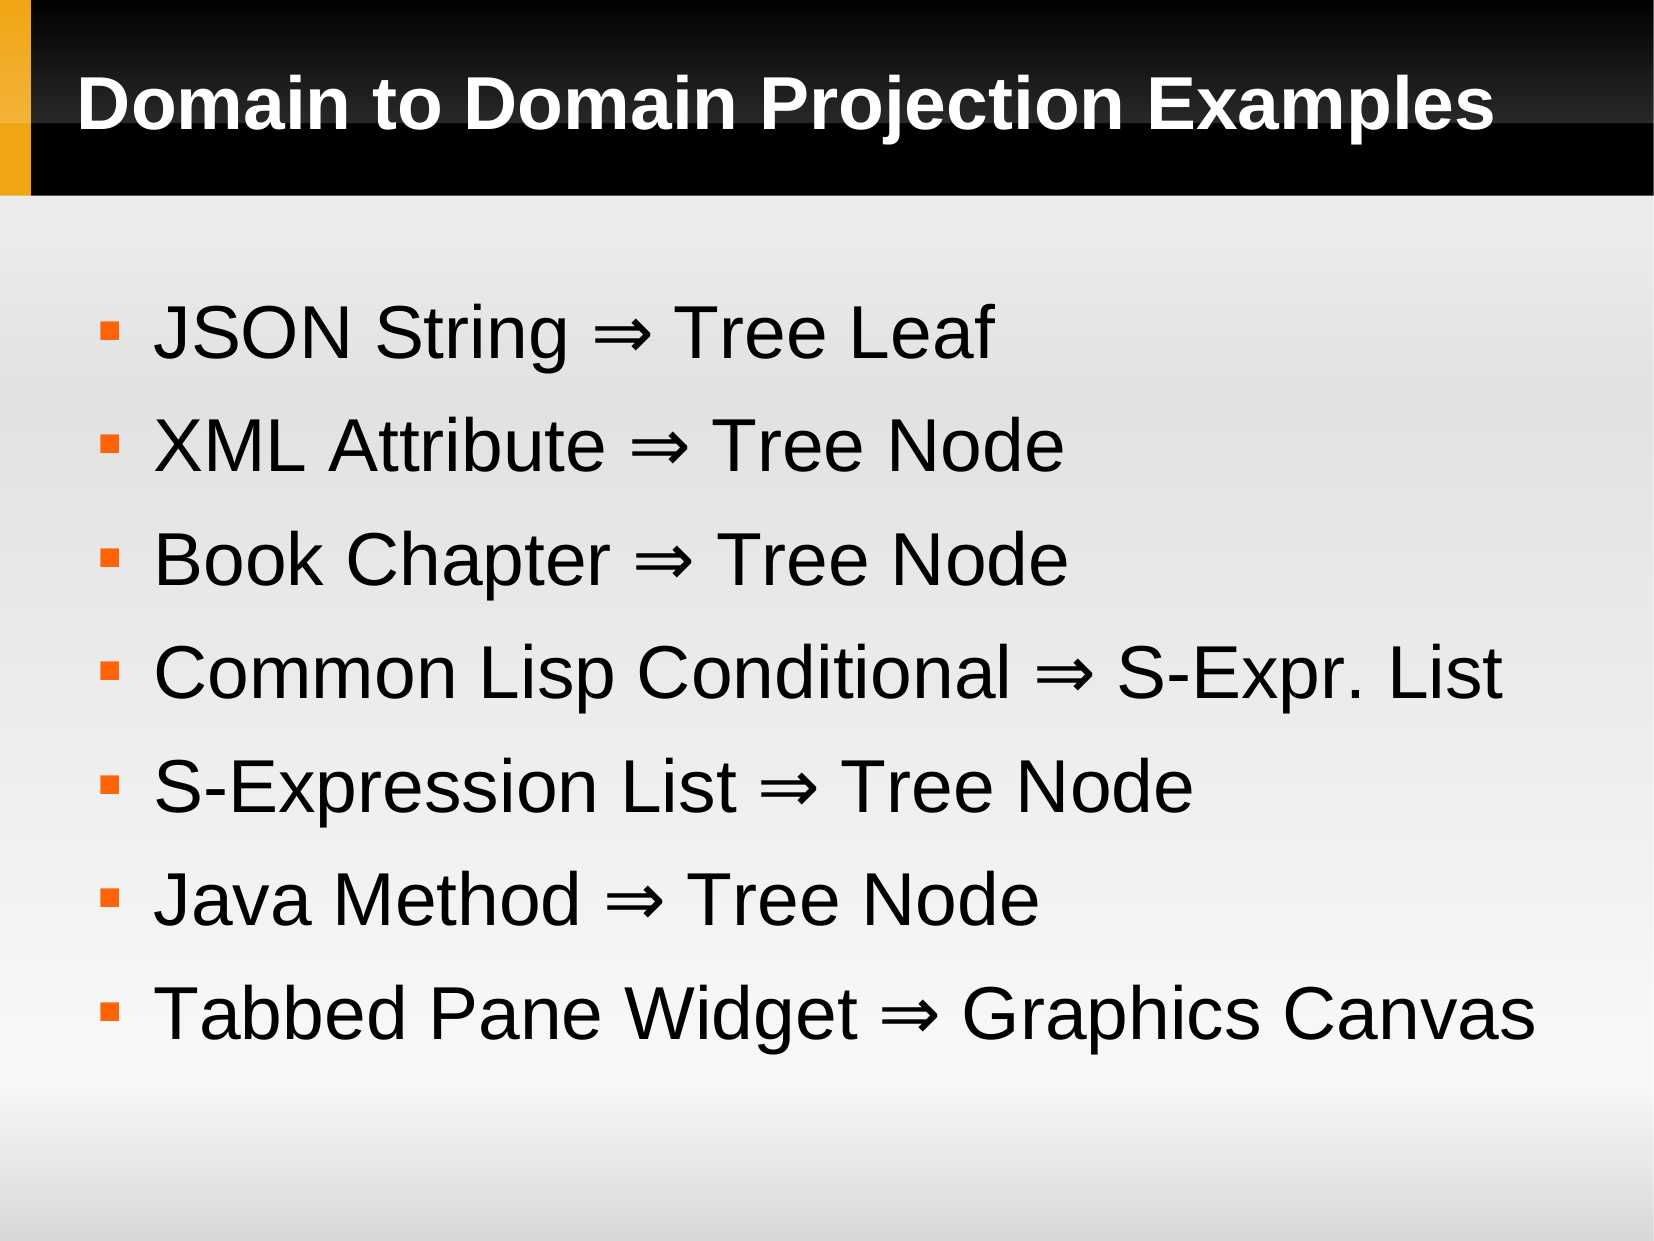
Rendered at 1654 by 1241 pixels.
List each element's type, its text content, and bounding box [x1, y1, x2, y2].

picture [0, 0, 1654, 1241]
list JSON String ⇒ Tree Leaf XML Attribute ⇒ Tree Node Book Chapter ⇒ Tree Node Common Lisp Conditional ⇒ S-Expr. List S-Expression List ⇒ Tree Node Java Method ⇒ Tree Node Tabbed Pane Widget ⇒ Graphics Canvas [82, 290, 1571, 1094]
title Domain to Domain Projection Examples [76, 0, 1565, 208]
